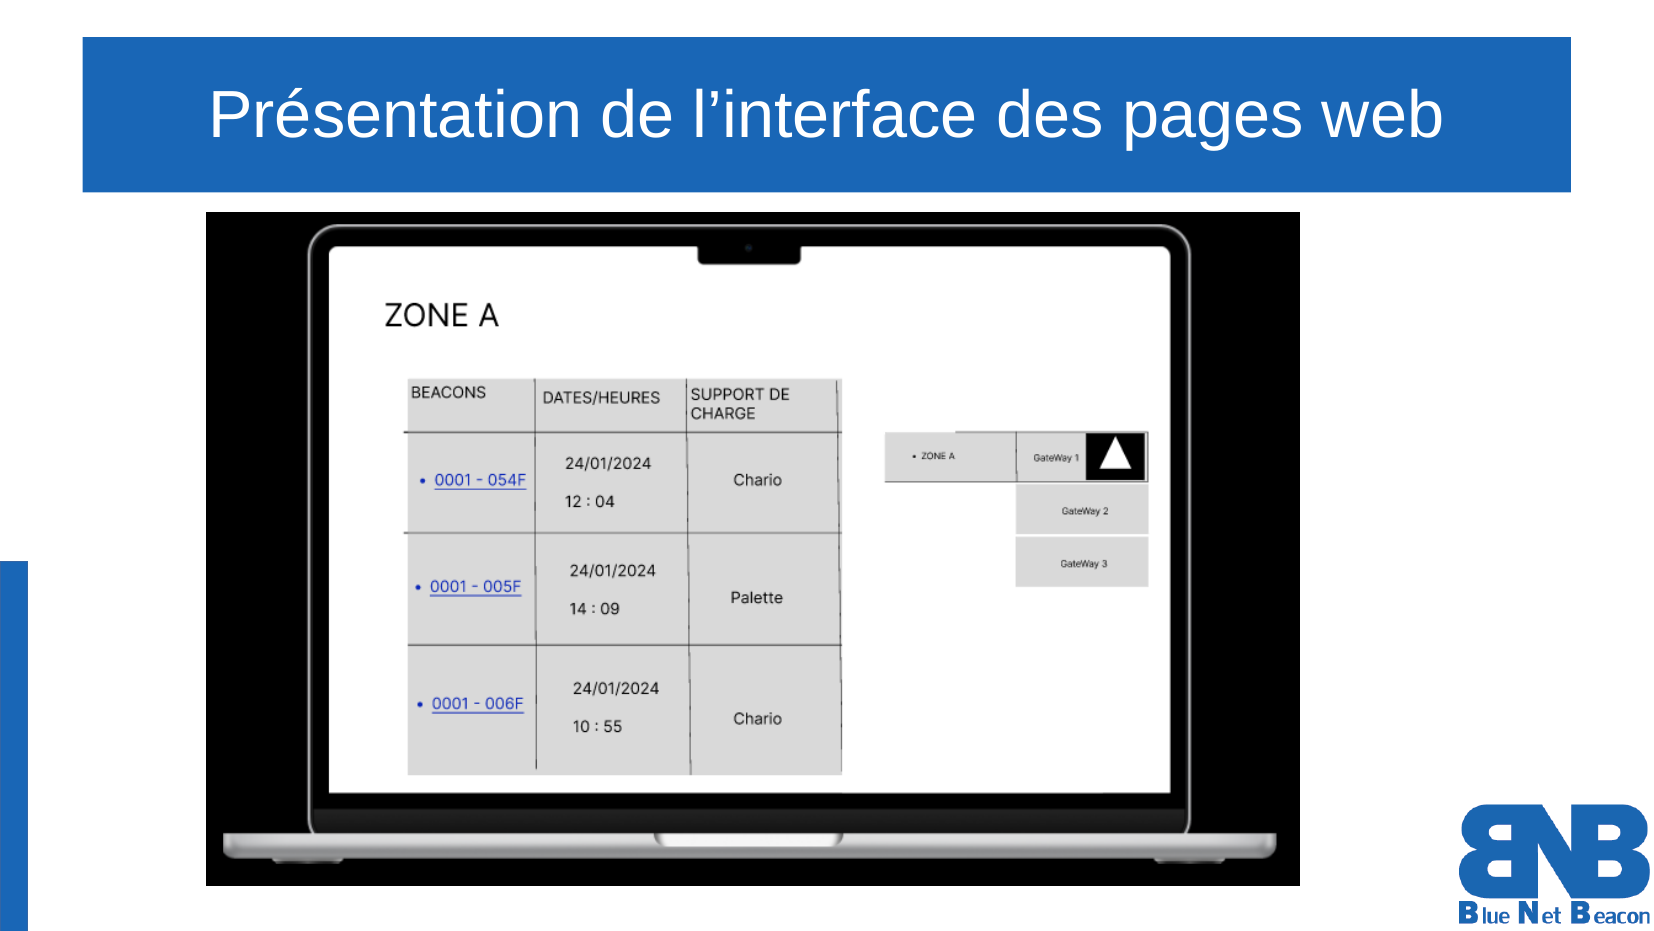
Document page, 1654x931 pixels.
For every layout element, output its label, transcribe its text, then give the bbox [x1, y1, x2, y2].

title Présentation de l’interface des pages web [82, 37, 1571, 193]
picture [206, 212, 1300, 886]
picture [1459, 797, 1650, 930]
text_box [0, 561, 28, 931]
